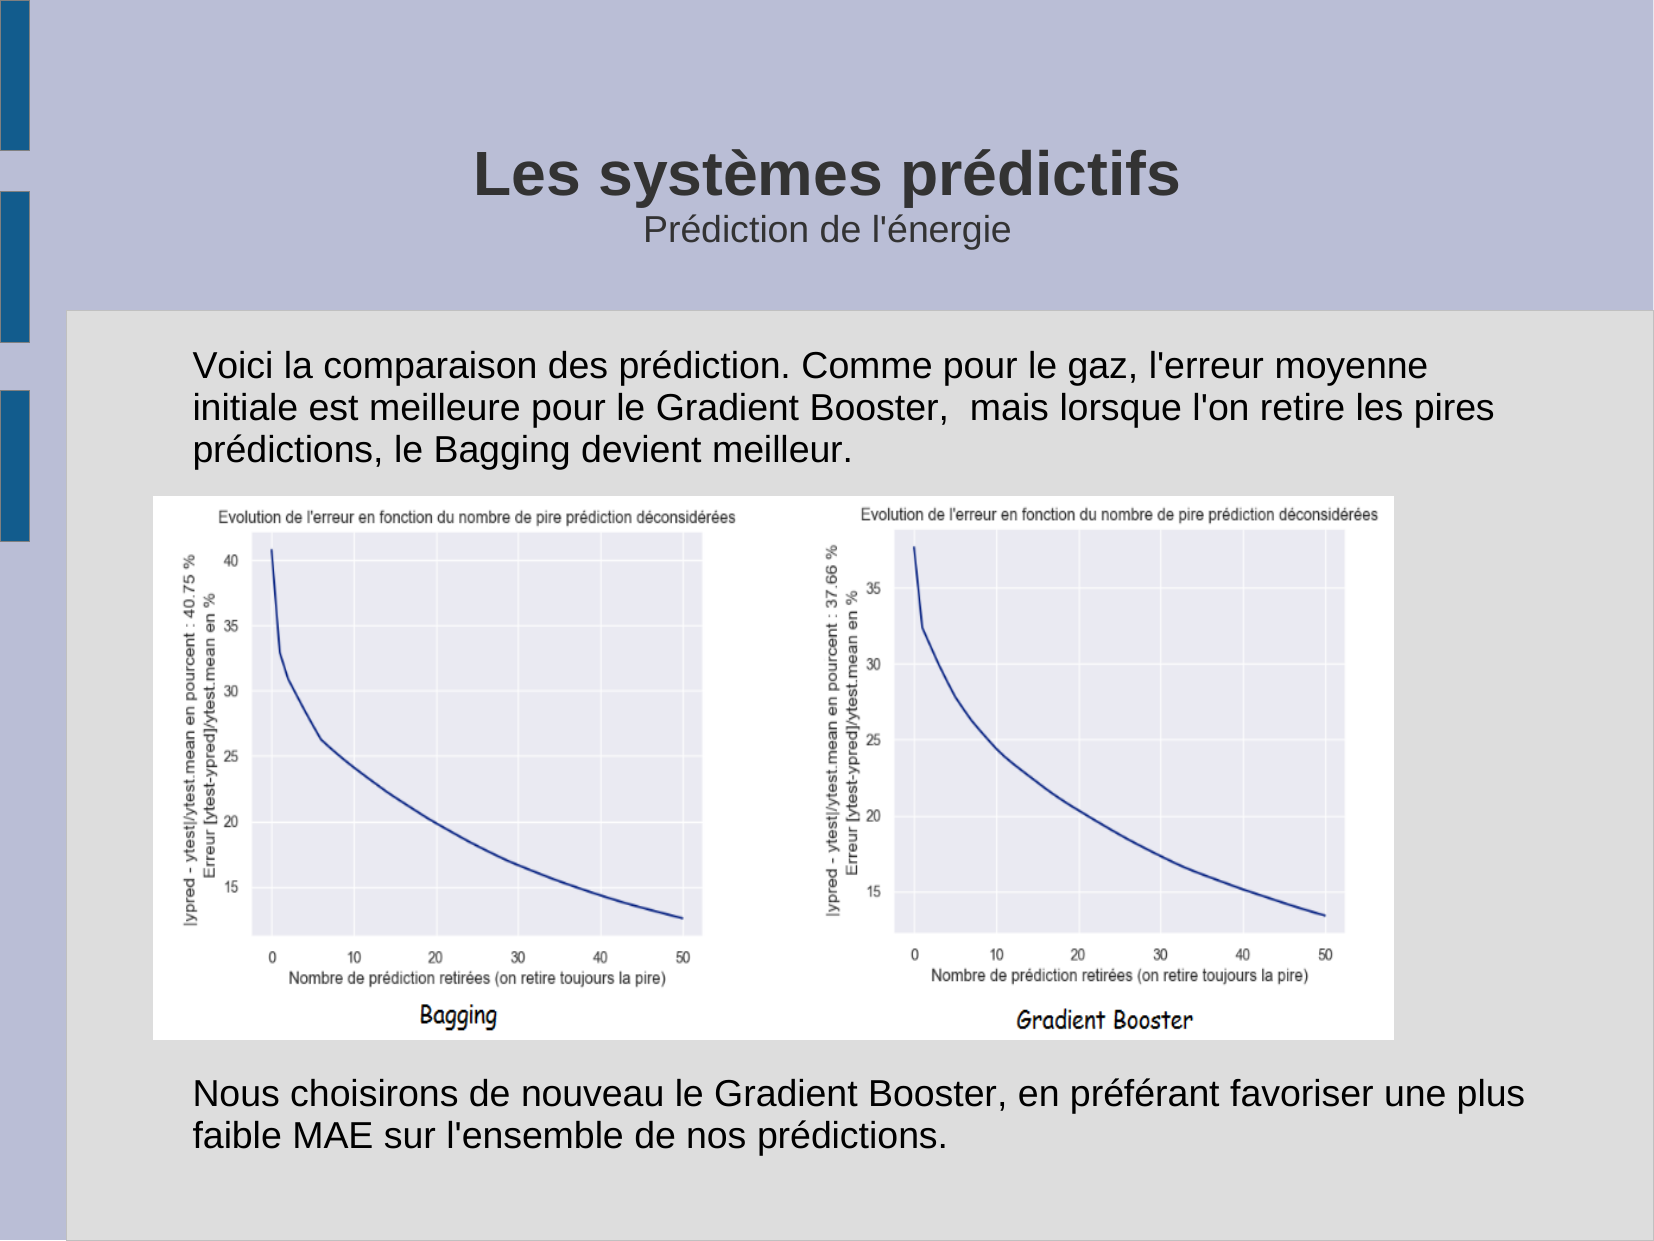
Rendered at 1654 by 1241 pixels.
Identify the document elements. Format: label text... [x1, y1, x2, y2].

title Les systèmes prédictifs Prédiction de l'énergie [121, 91, 1534, 299]
picture [153, 496, 1394, 1040]
list Voici la comparaison des prédiction. Comme pour le gaz, l'erreur moyenne initiale est meilleure pour le Gradient Booster, mais lorsque l'on retire les pires prédictions, le Bagging devient meilleur. Nous choisirons de nouveau le Gradient Booster, en préférant favoriser une plus faible MAE sur l'ensemble de nos prédictions. [121, 344, 1536, 1158]
